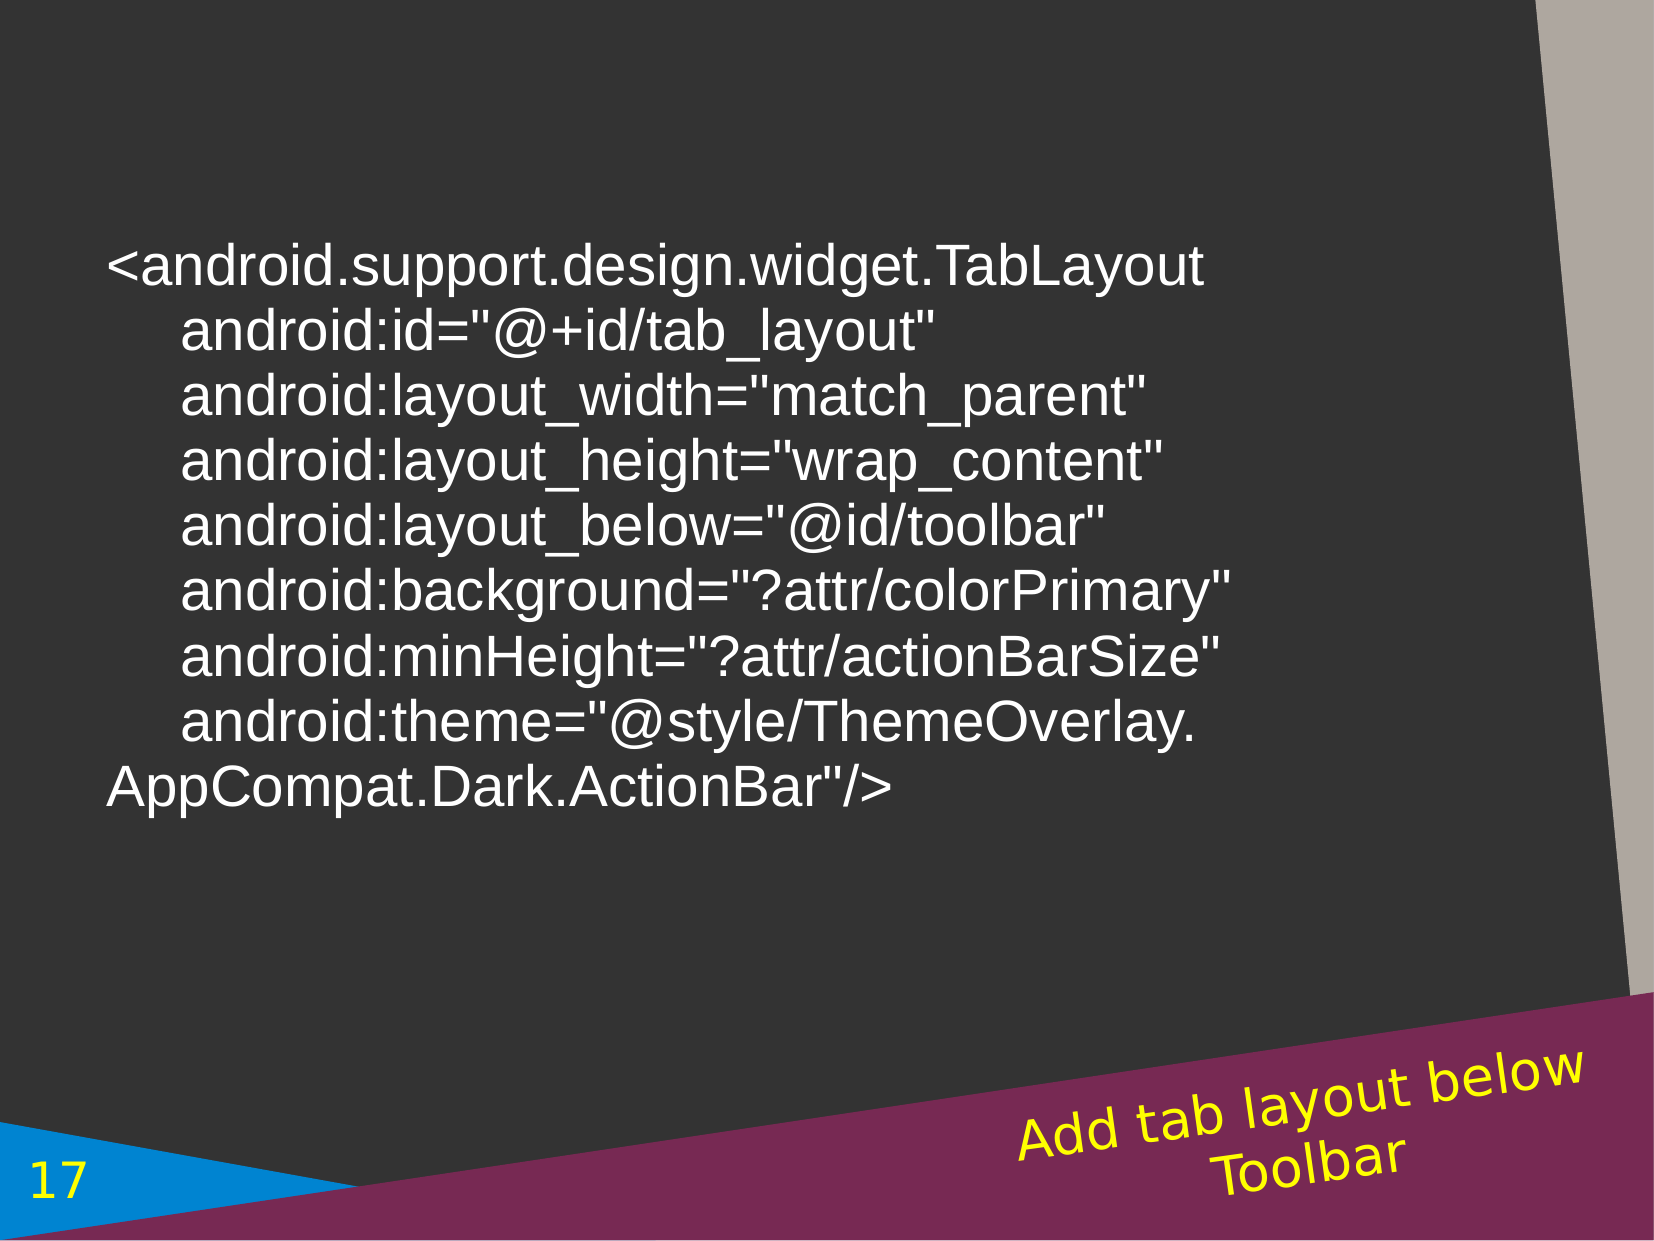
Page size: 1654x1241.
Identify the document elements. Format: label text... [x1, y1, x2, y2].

title Add tab layout below Toolbar [956, 995, 1654, 1241]
list <android.support.design.widget.TabLayout android:id="@+id/tab_layout" android:layout_width="match_parent" android:layout_height="wrap_content" android:layout_below="@id/toolbar" android:background="?attr/colorPrimary" android:minHeight="?attr/actionBarSize" android:theme="@style/ThemeOverlay. AppCompat.Dark.ActionBar"/> [35, 59, 1524, 993]
